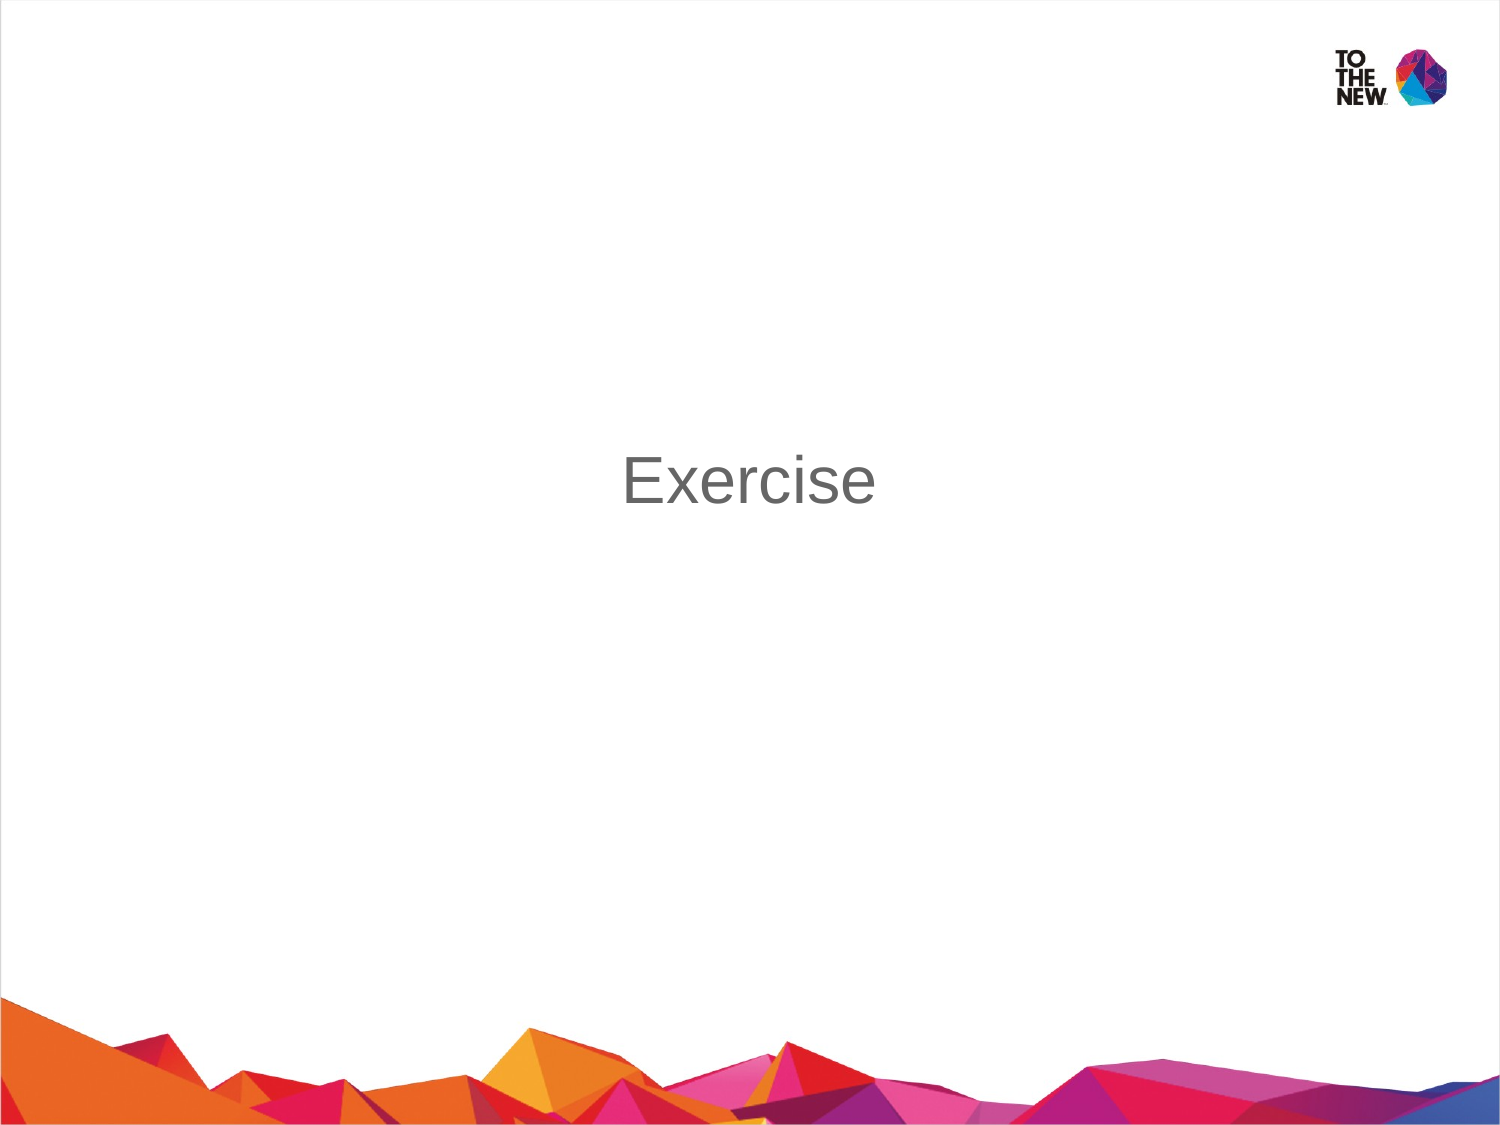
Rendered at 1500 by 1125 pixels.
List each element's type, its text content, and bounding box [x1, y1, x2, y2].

subtitle Exercise [75, 44, 1425, 916]
picture [0, 0, 1500, 1125]
